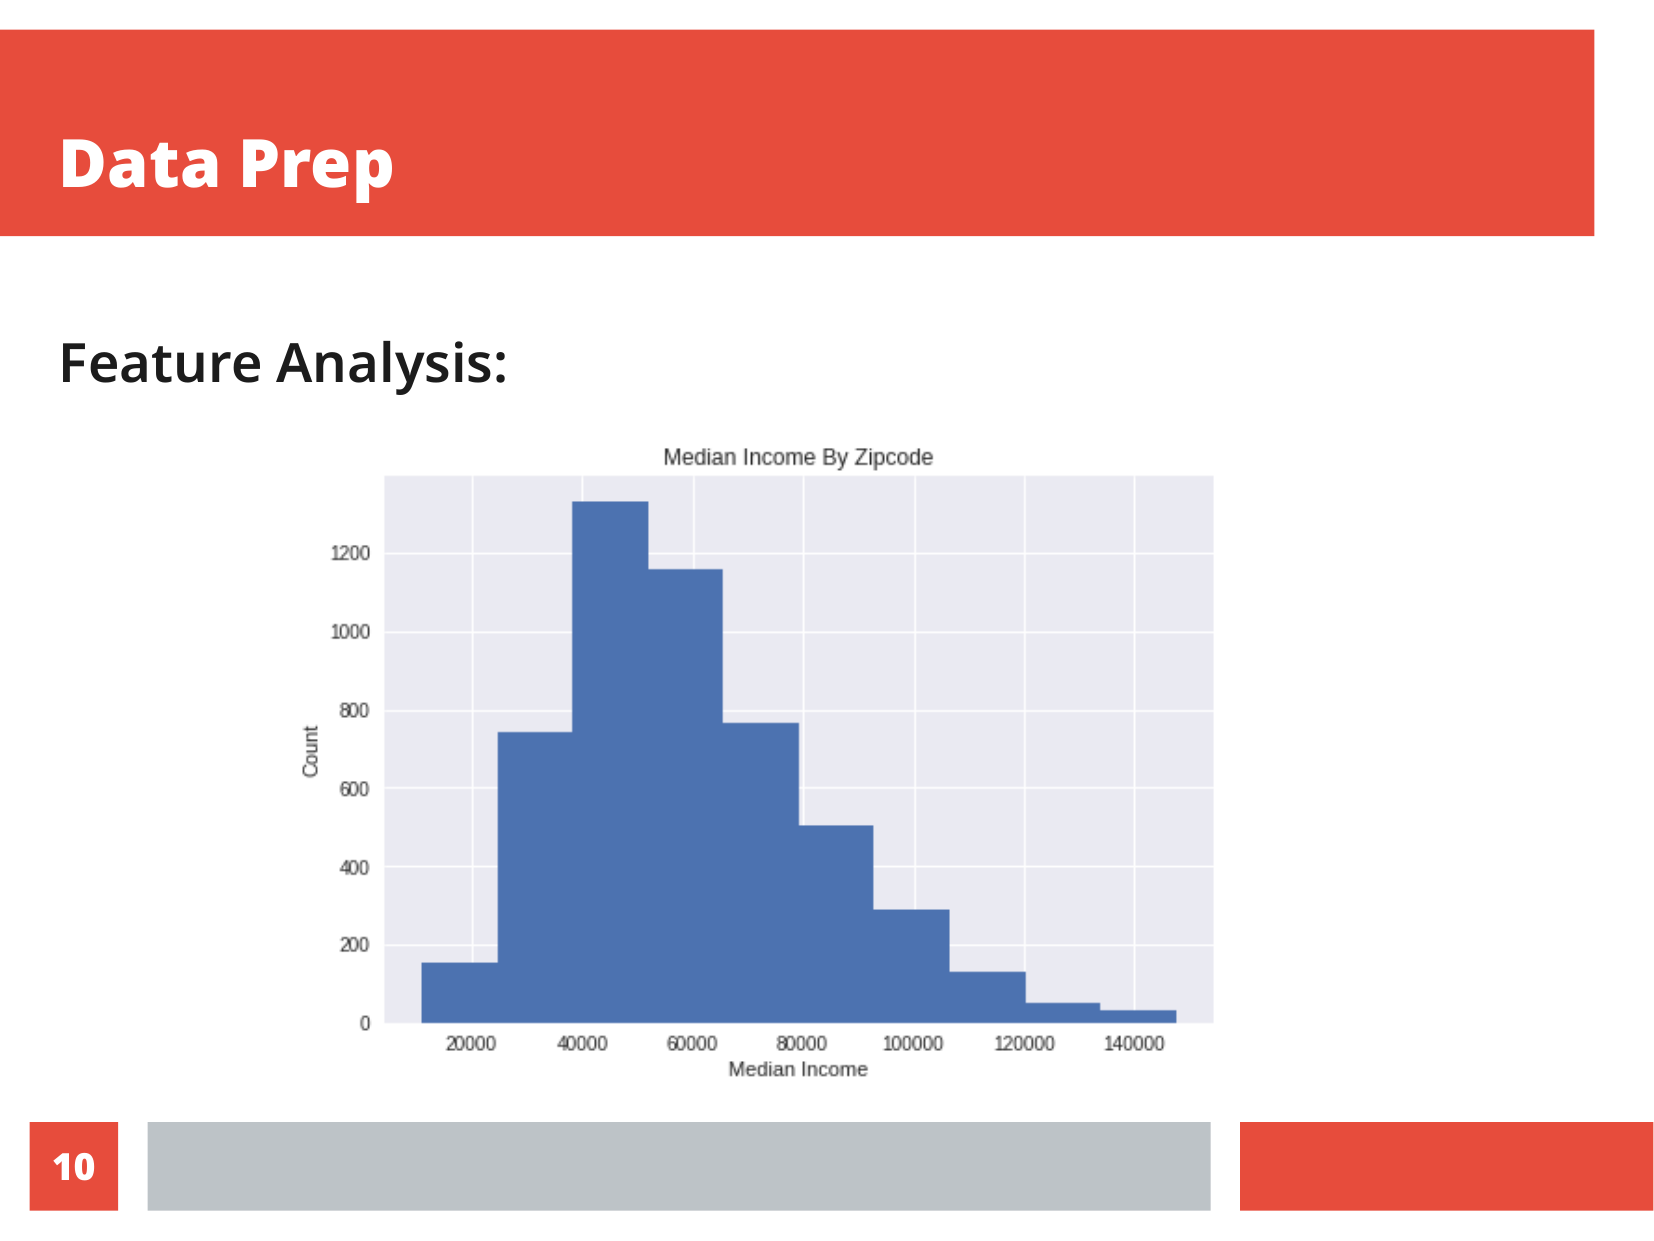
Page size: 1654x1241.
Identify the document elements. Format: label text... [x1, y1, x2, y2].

title Data Prep [59, 59, 1595, 207]
list Feature Analysis: [59, 324, 1565, 1093]
picture [290, 436, 1227, 1093]
